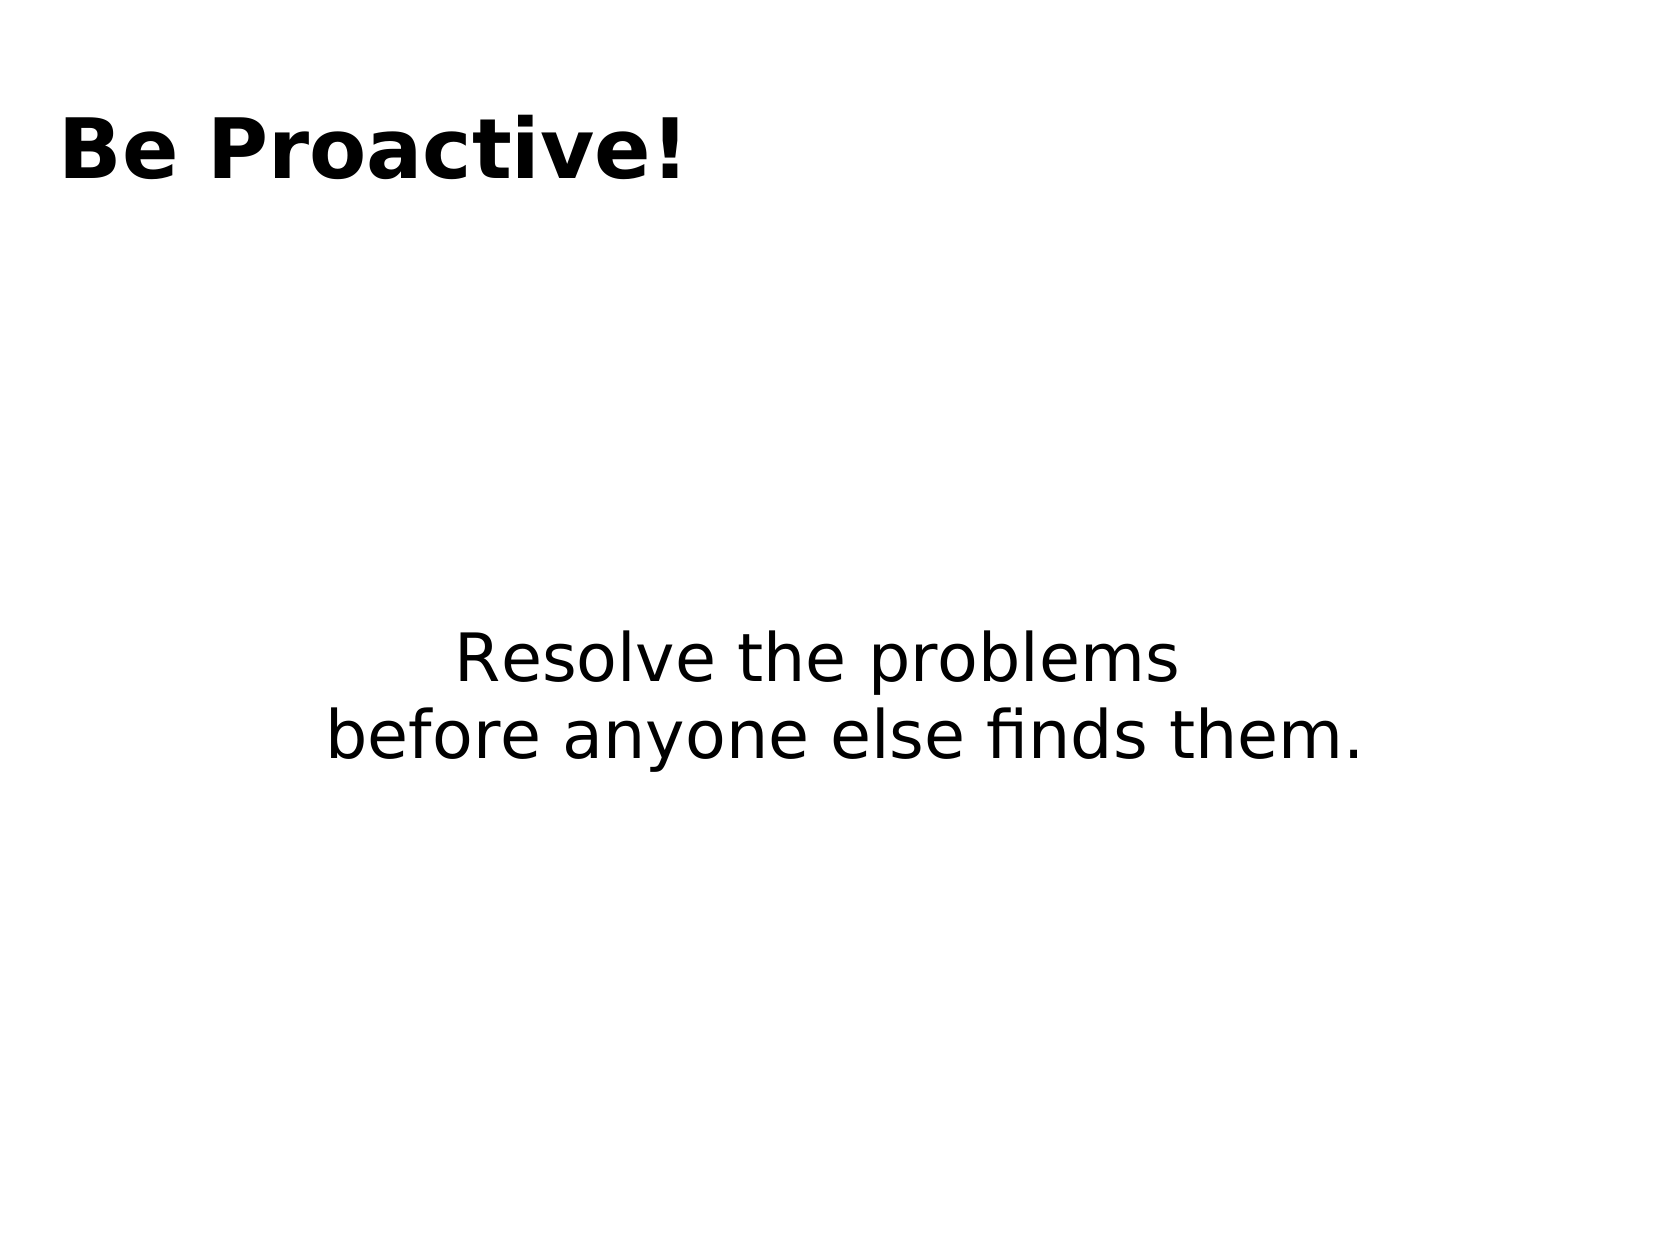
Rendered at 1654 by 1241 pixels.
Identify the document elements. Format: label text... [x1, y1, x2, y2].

subtitle Resolve the problems before anyone else finds them. [50, 295, 1571, 1099]
title Be Proactive! [59, 75, 1607, 225]
